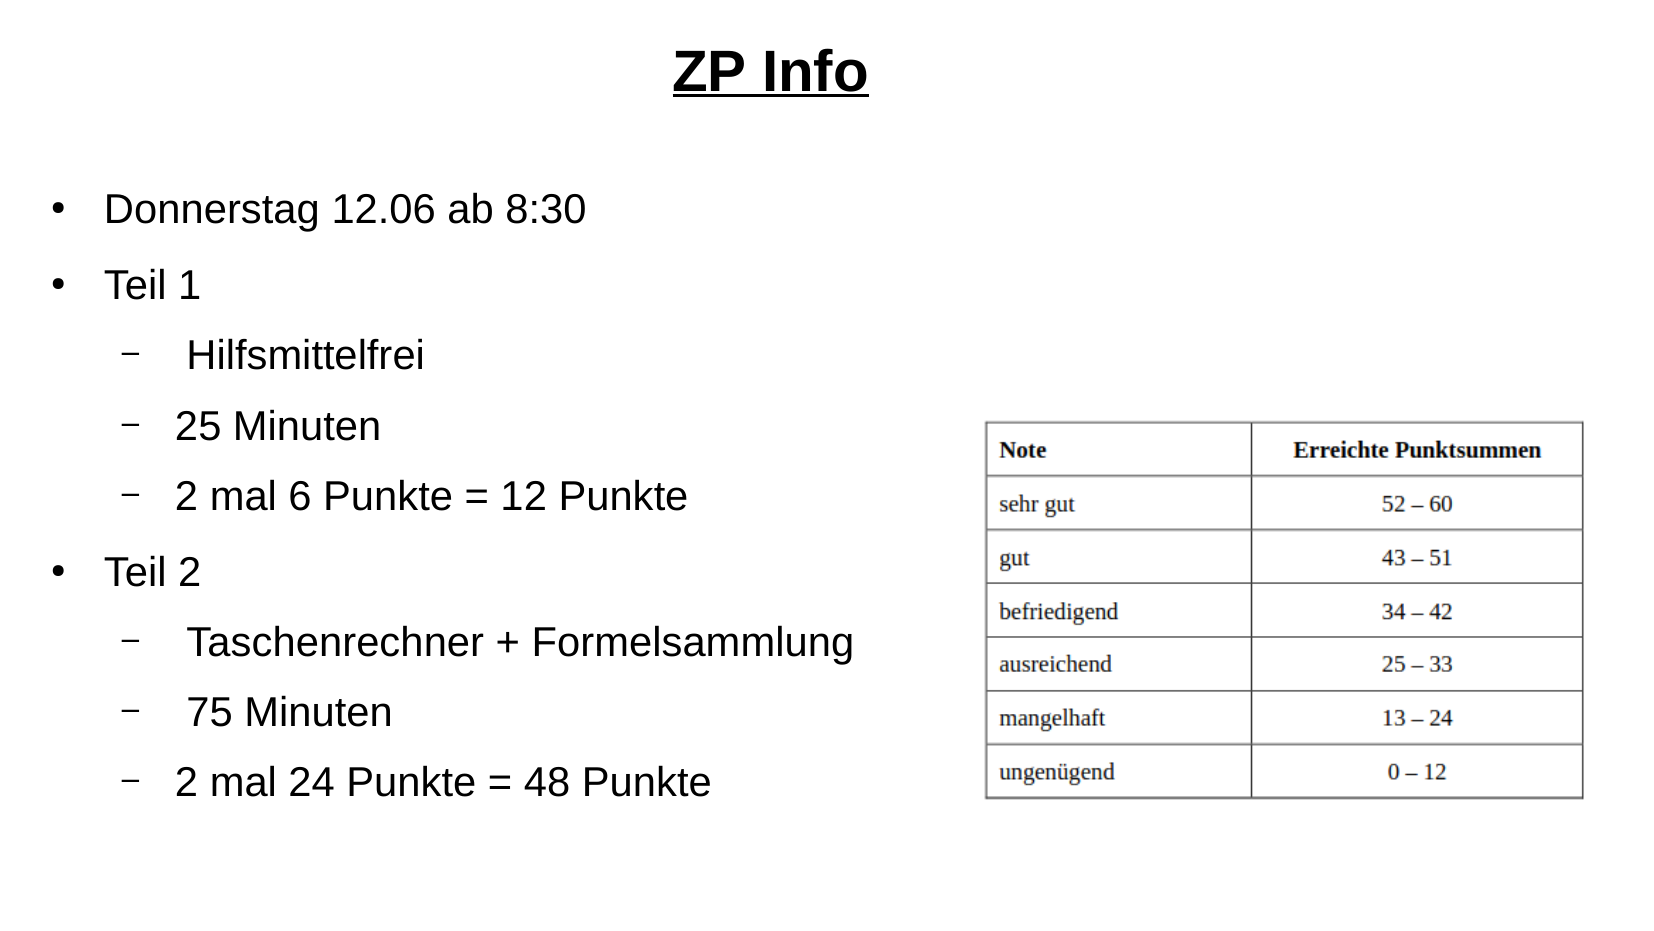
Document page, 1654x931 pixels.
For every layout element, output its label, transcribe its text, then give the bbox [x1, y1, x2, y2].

list Donnerstag 12.06 ab 8:30 Teil 1 Hilfsmittelfrei 25 Minuten 2 mal 6 Punkte = 12 Punkte Teil 2 Taschenrechner + Formelsammlung 75 Minuten 2 mal 24 Punkte = 48 Punkte [33, 186, 1522, 832]
picture [975, 404, 1595, 808]
title ZP Info [26, 12, 1515, 130]
